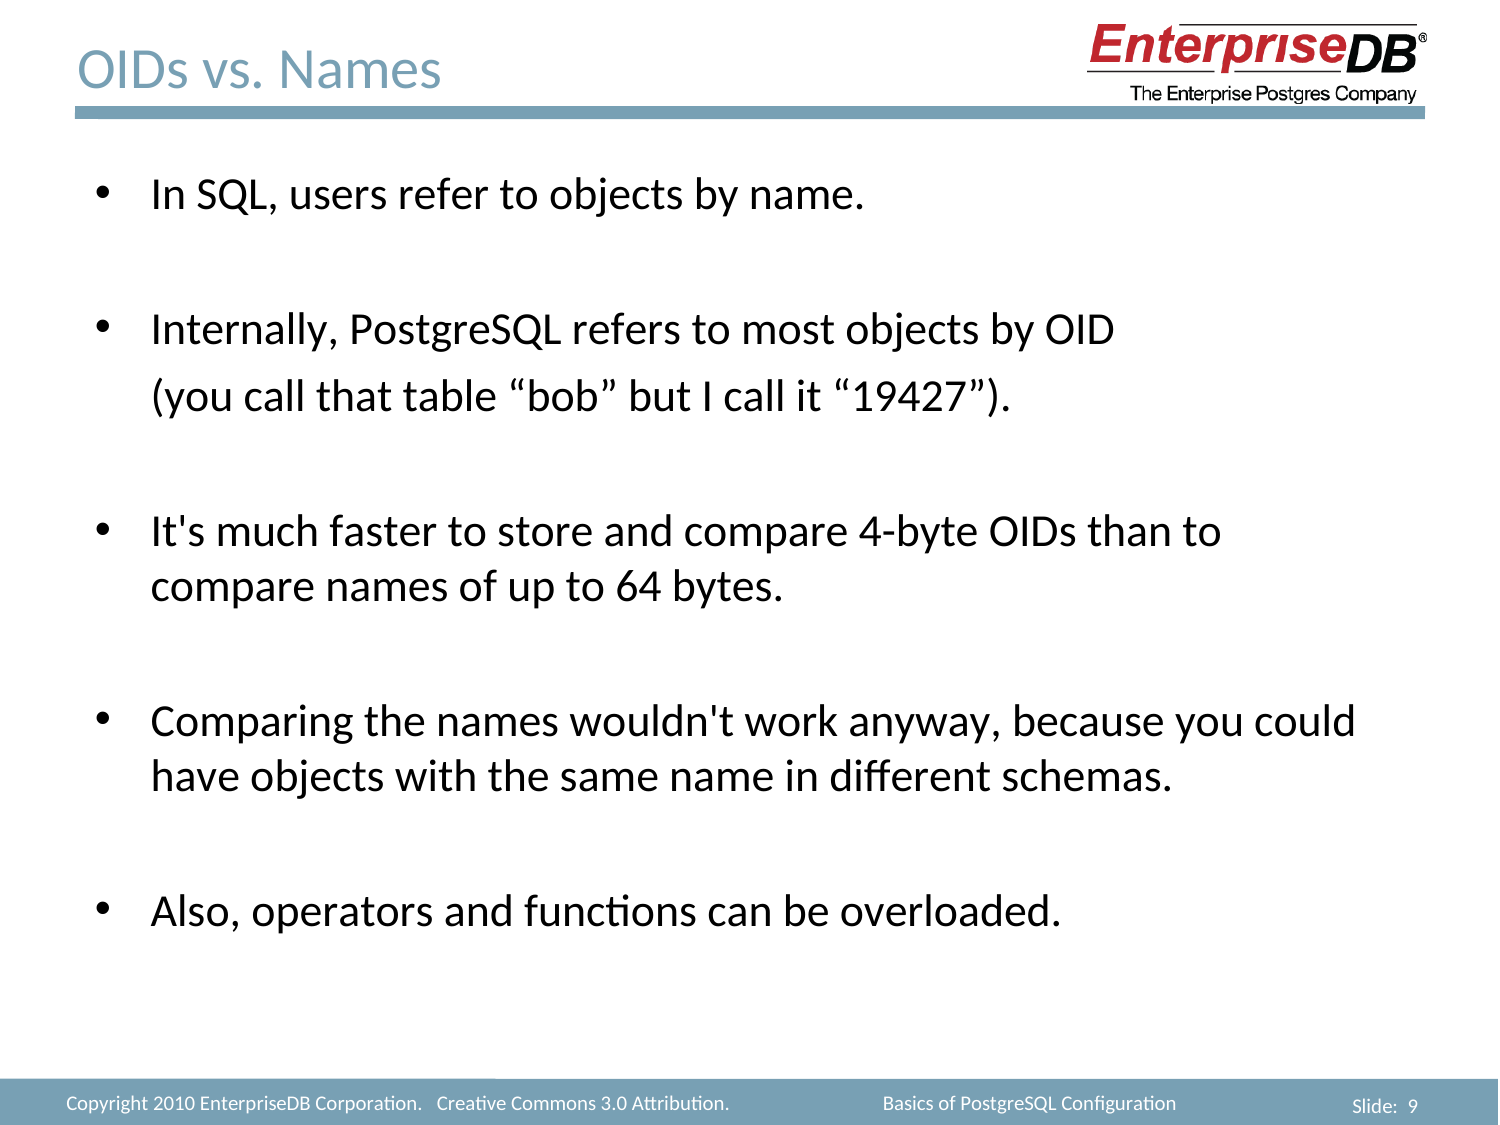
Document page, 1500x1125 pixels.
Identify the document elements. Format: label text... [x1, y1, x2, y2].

list In SQL, users refer to objects by name. Internally, PostgreSQL refers to most objects by OID (you call that table “bob” but I call it “19427”). It's much faster to store and compare 4-byte OIDs than to compare names of up to 64 bytes. Comparing the names wouldn't work anyway, because you could have objects with the same name in different schemas. Also, operators and functions can be overloaded. [79, 155, 1384, 1051]
title OIDs vs. Names [62, 4, 1088, 126]
picture [1088, 24, 1427, 104]
